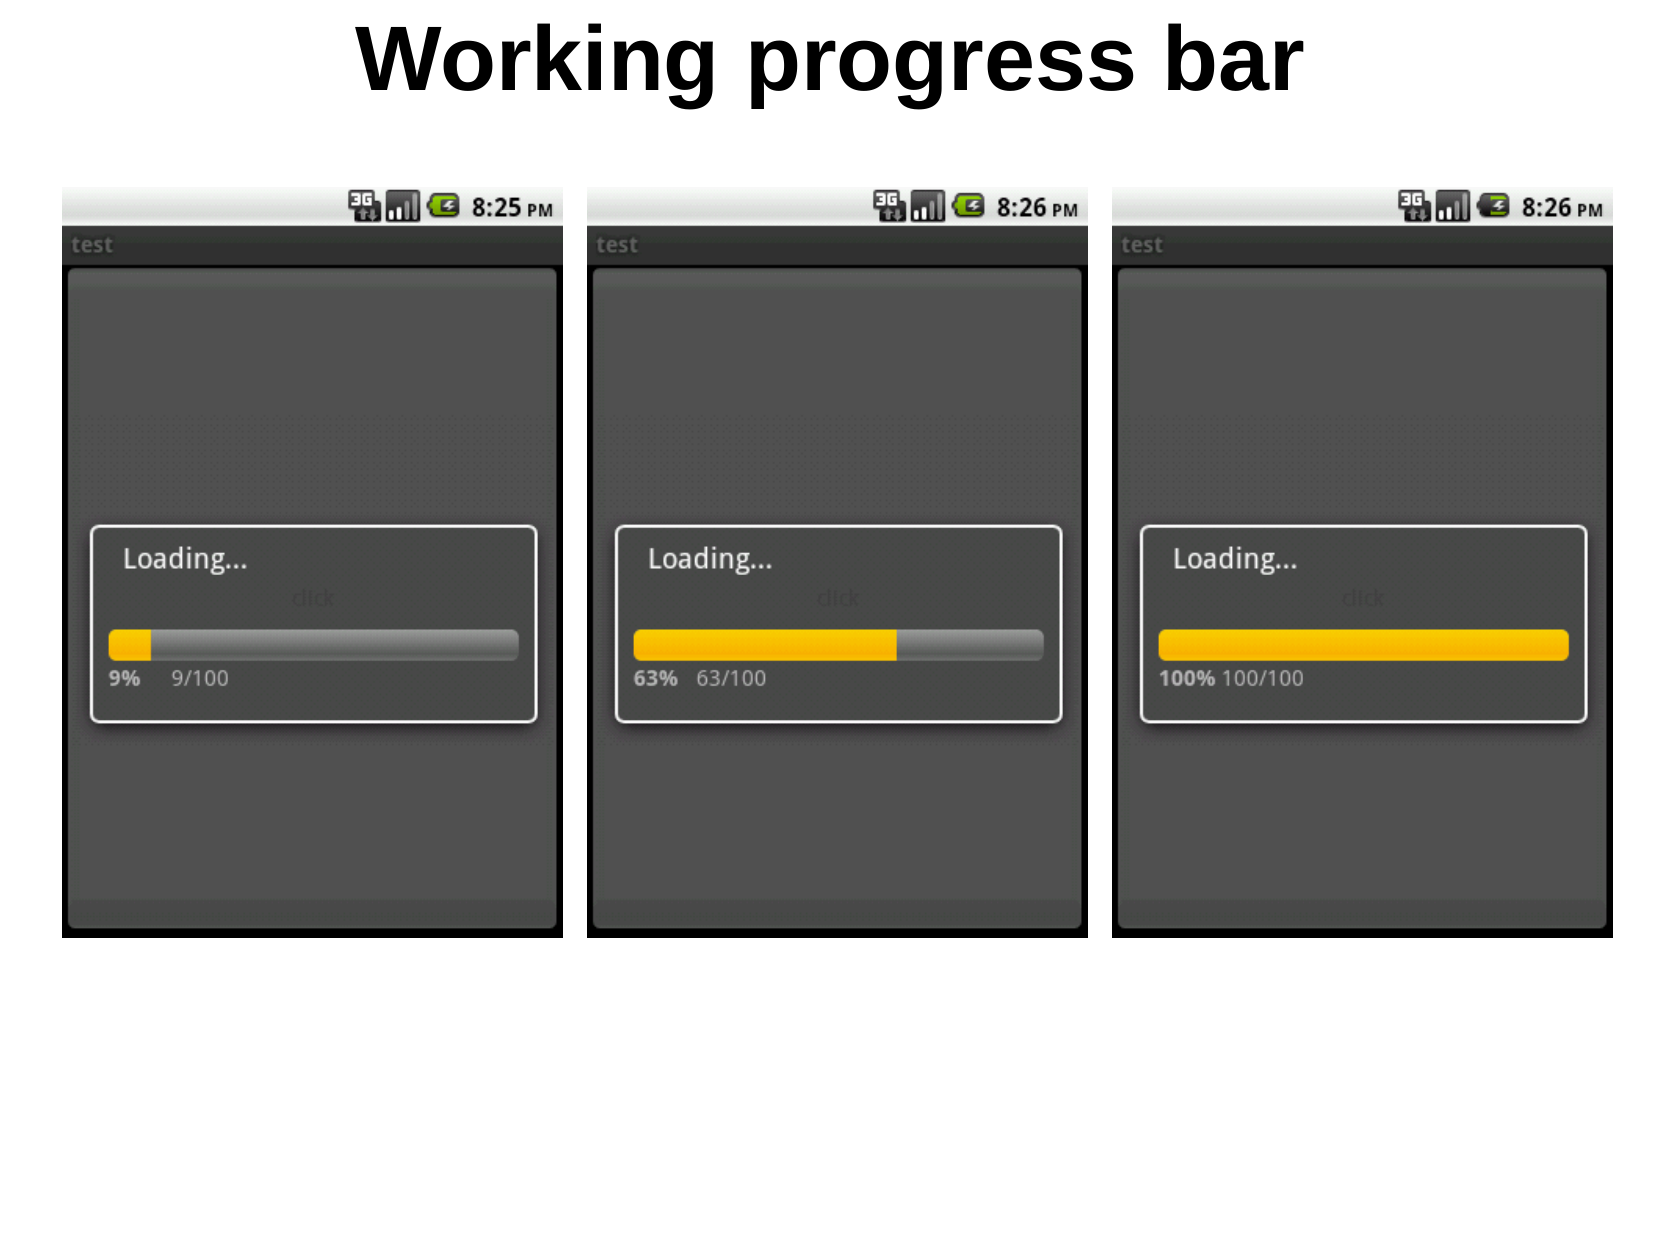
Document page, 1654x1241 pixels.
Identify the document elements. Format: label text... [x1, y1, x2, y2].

picture [1112, 187, 1613, 938]
title Working progress bar [86, 0, 1576, 155]
picture [62, 187, 563, 938]
picture [587, 187, 1088, 938]
